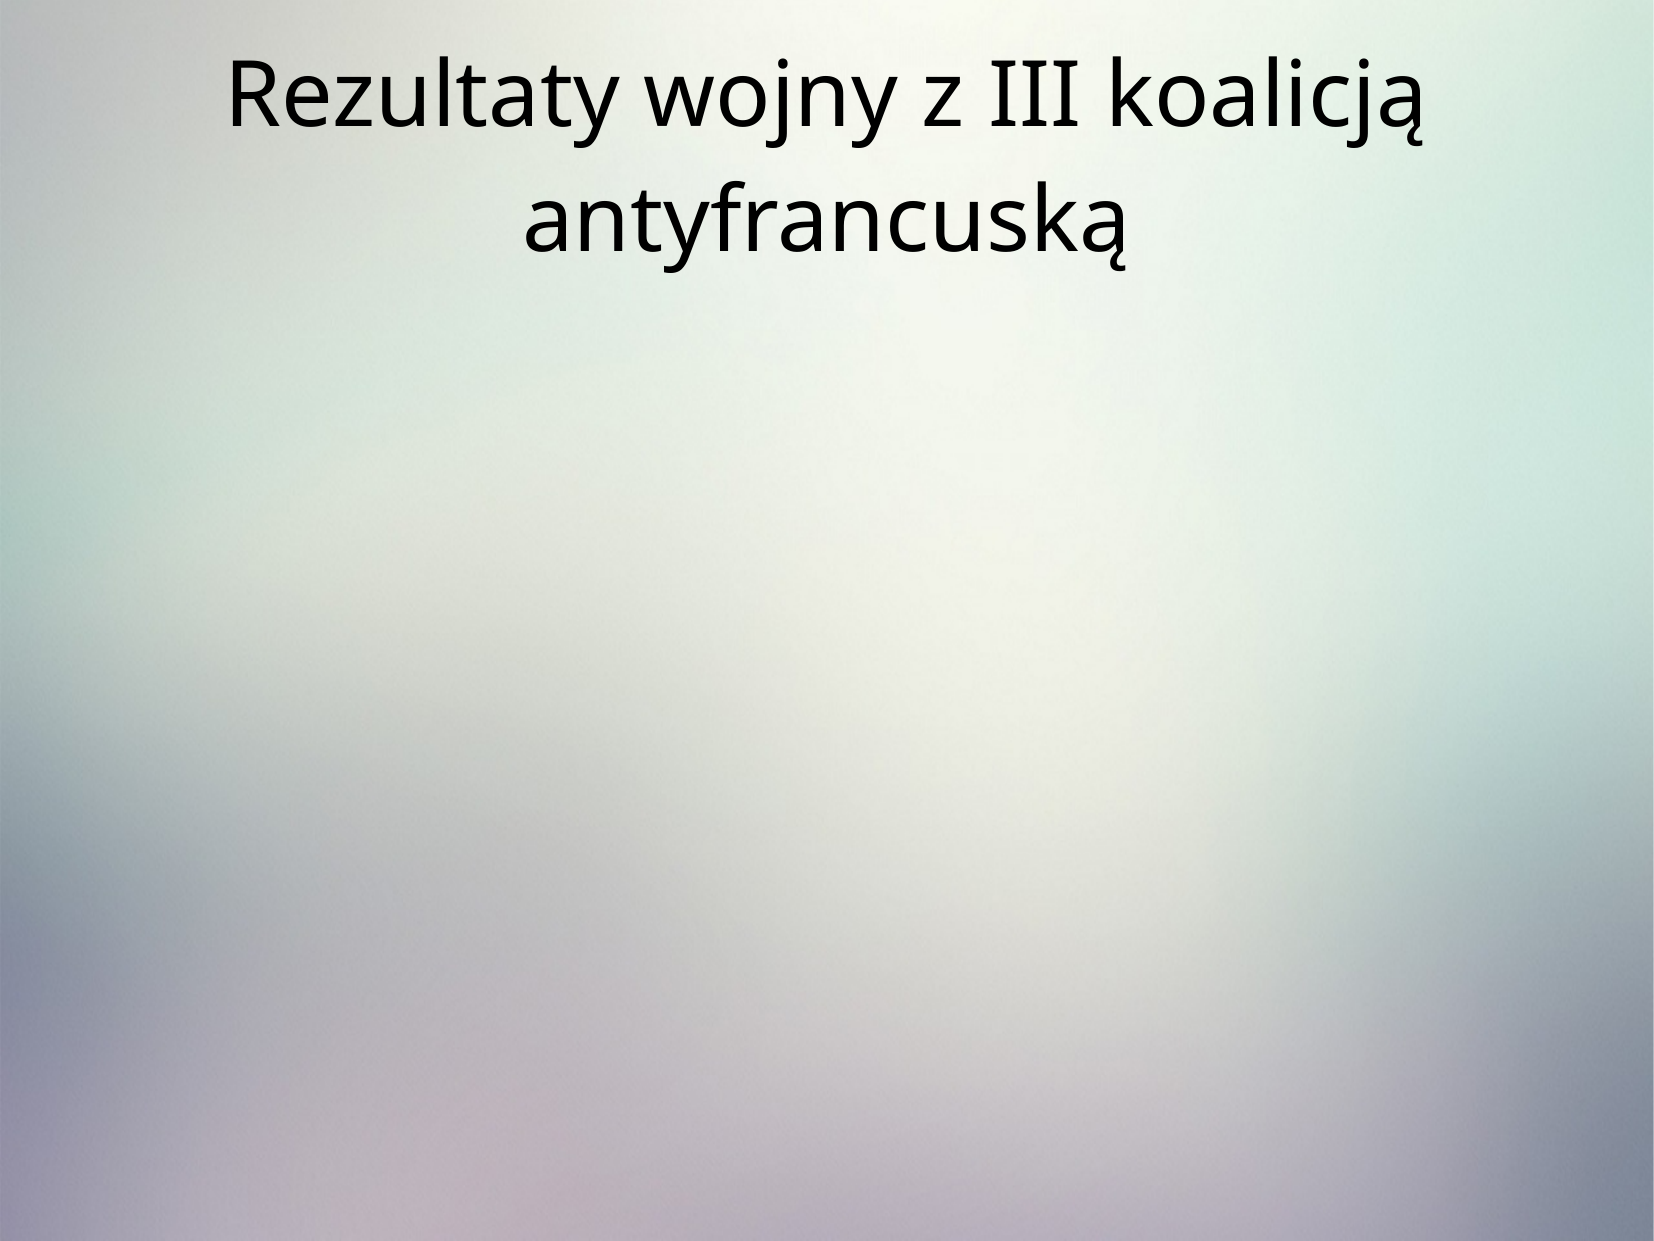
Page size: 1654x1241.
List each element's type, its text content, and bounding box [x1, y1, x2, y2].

picture [0, 0, 1654, 1241]
title Rezultaty wojny z III koalicją antyfrancuską [82, 49, 1571, 257]
